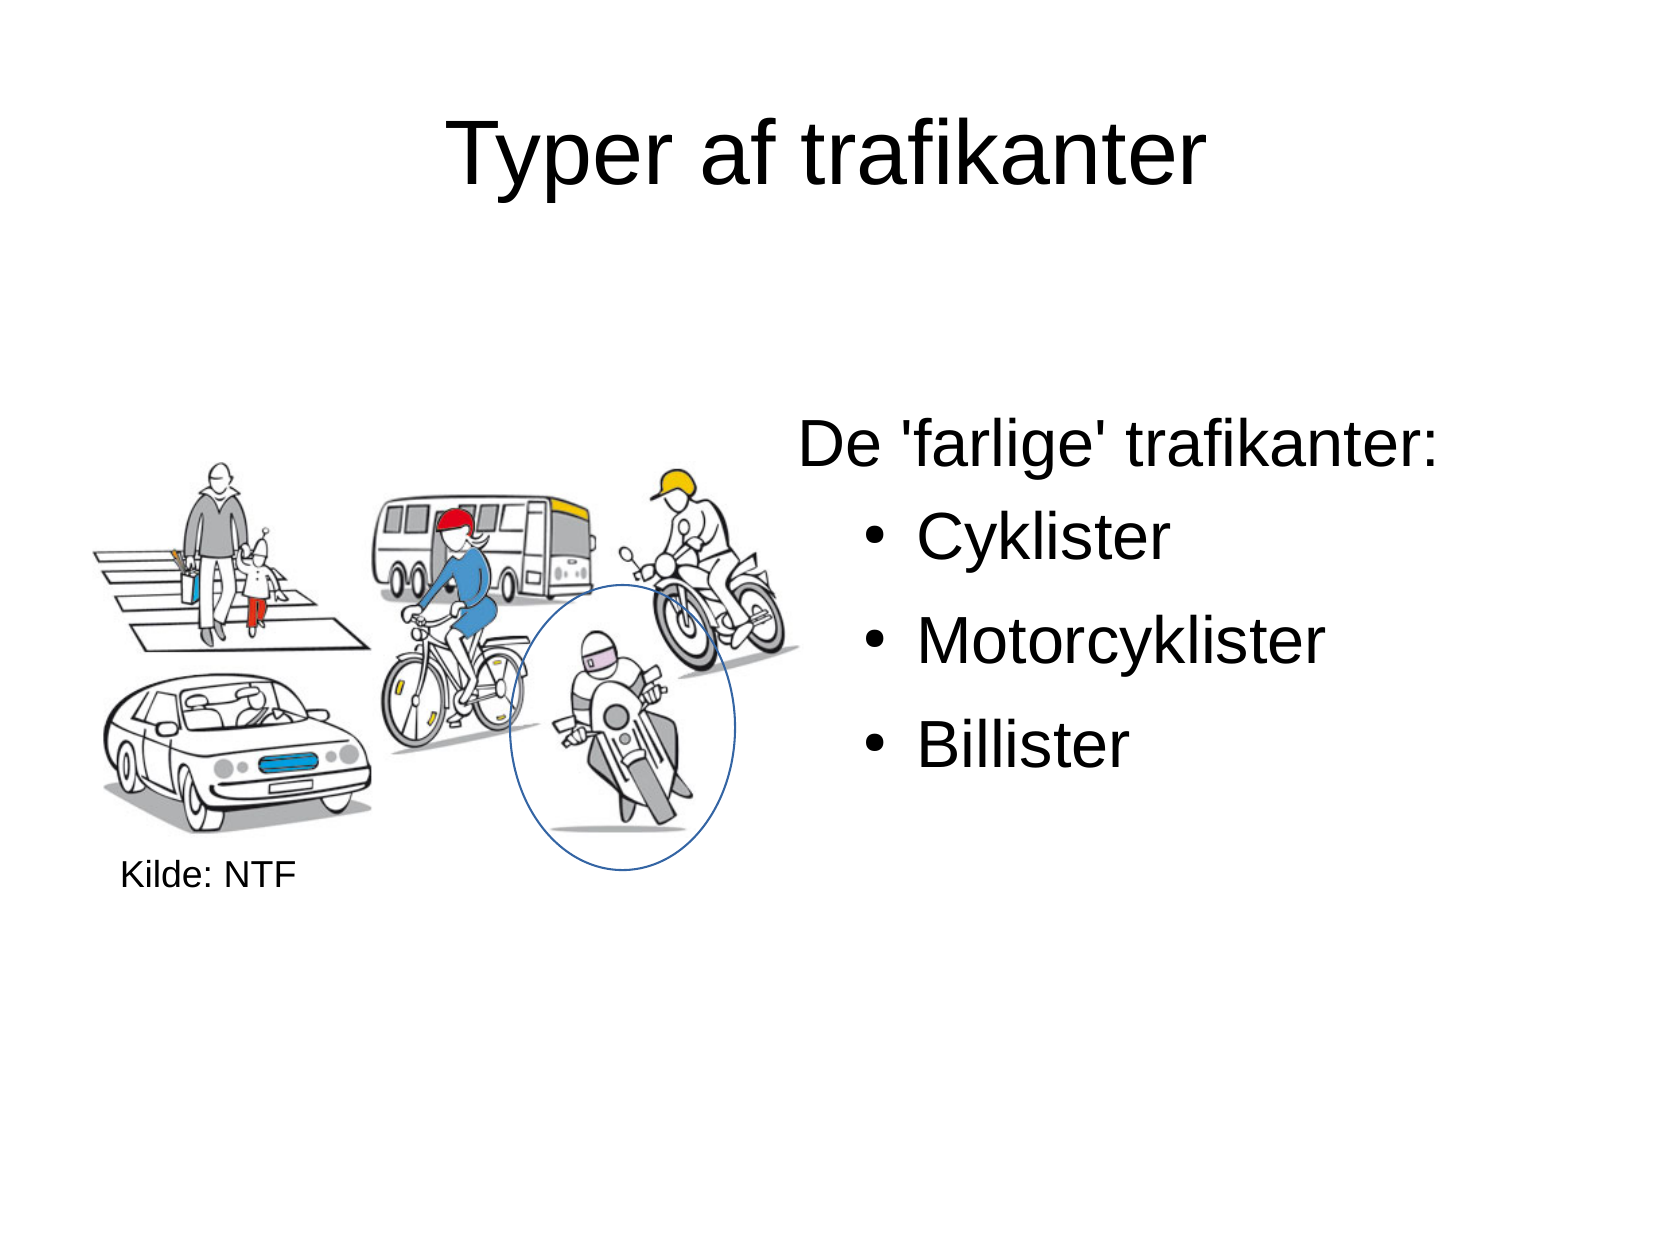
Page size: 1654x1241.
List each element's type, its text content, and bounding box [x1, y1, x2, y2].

picture [512, 587, 734, 838]
picture [82, 461, 809, 838]
list Cyklister Motorcyklister Billister [845, 290, 1572, 1010]
text_box De 'farlige' trafikanter: [726, 405, 1471, 496]
title Typer af trafikanter [82, 49, 1571, 257]
text_box Kilde: NTF [105, 846, 376, 946]
